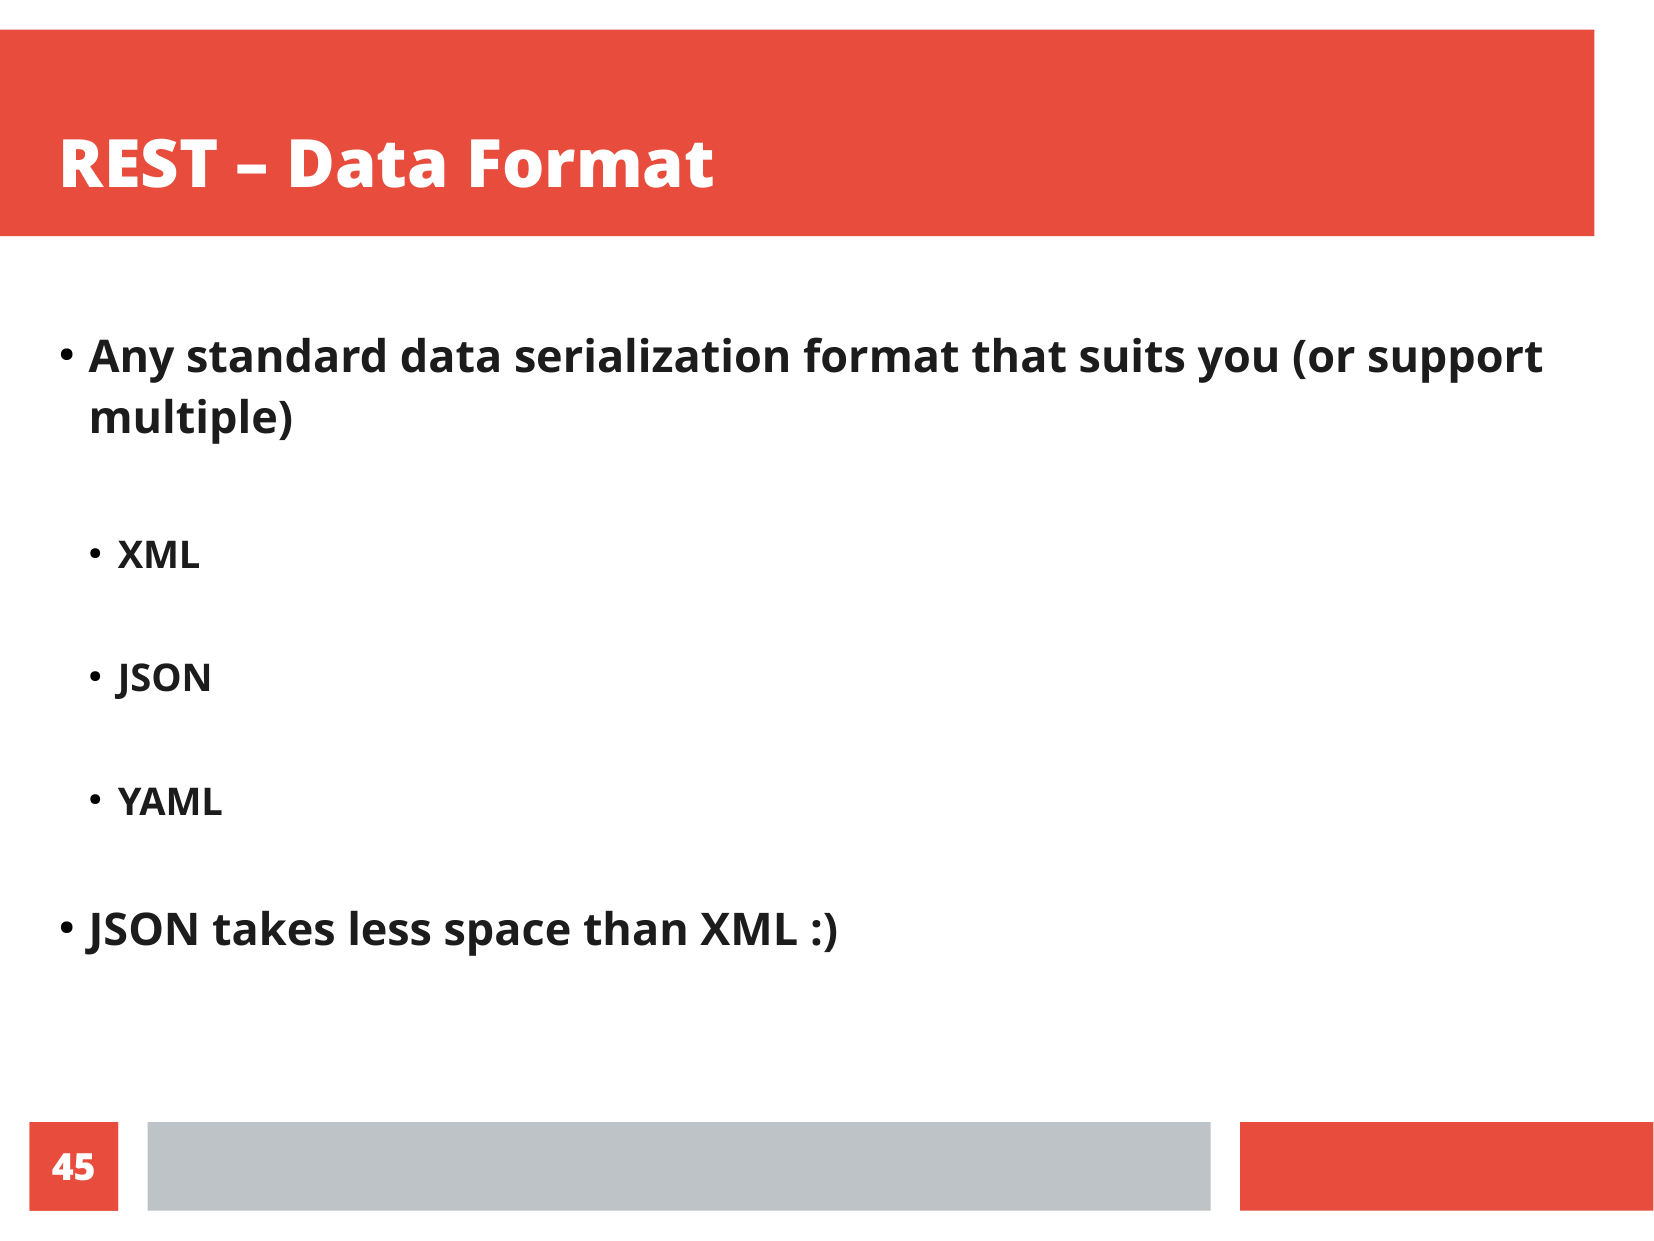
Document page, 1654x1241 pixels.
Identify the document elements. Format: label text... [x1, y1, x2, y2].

list Any standard data serialization format that suits you (or support multiple) XML JSON YAML JSON takes less space than XML :) [59, 324, 1565, 1093]
title REST – Data Format [59, 59, 1595, 207]
